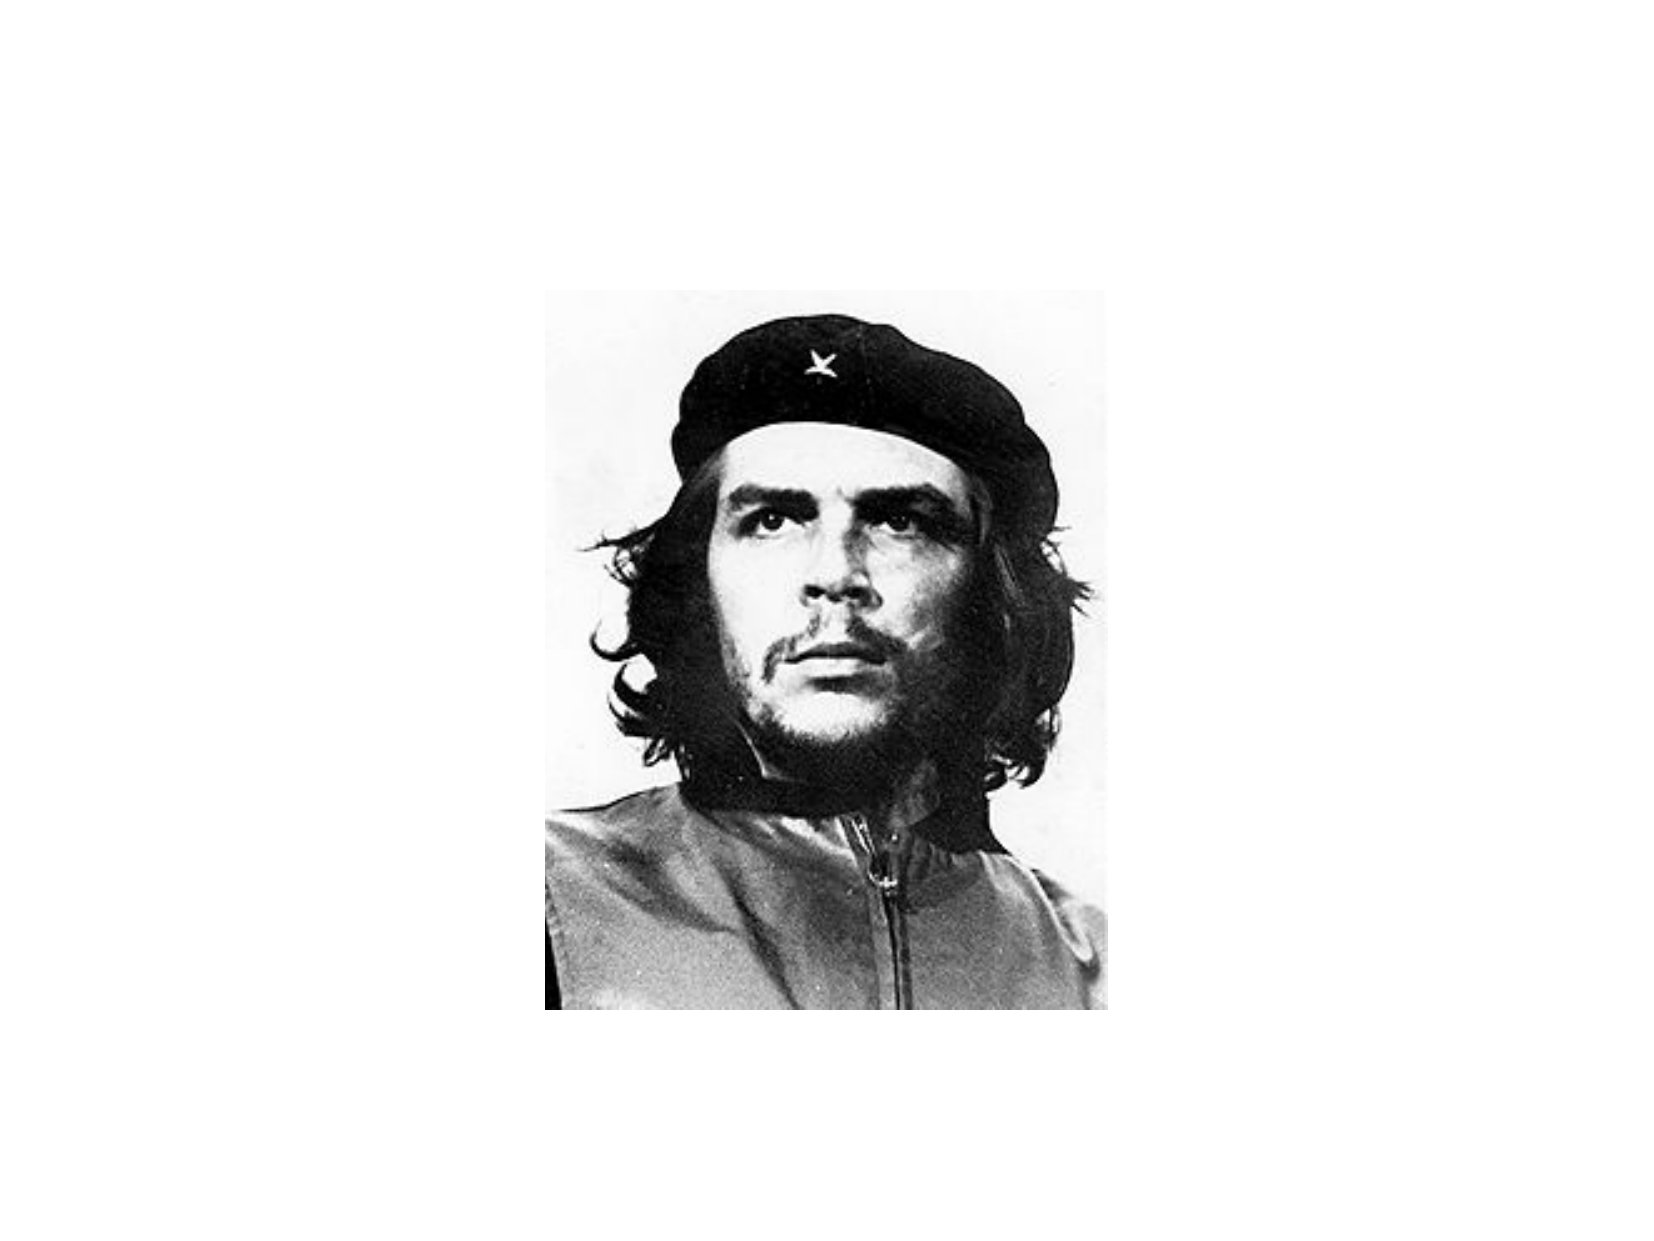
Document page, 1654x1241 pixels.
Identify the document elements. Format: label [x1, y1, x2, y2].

picture [545, 290, 1108, 1010]
